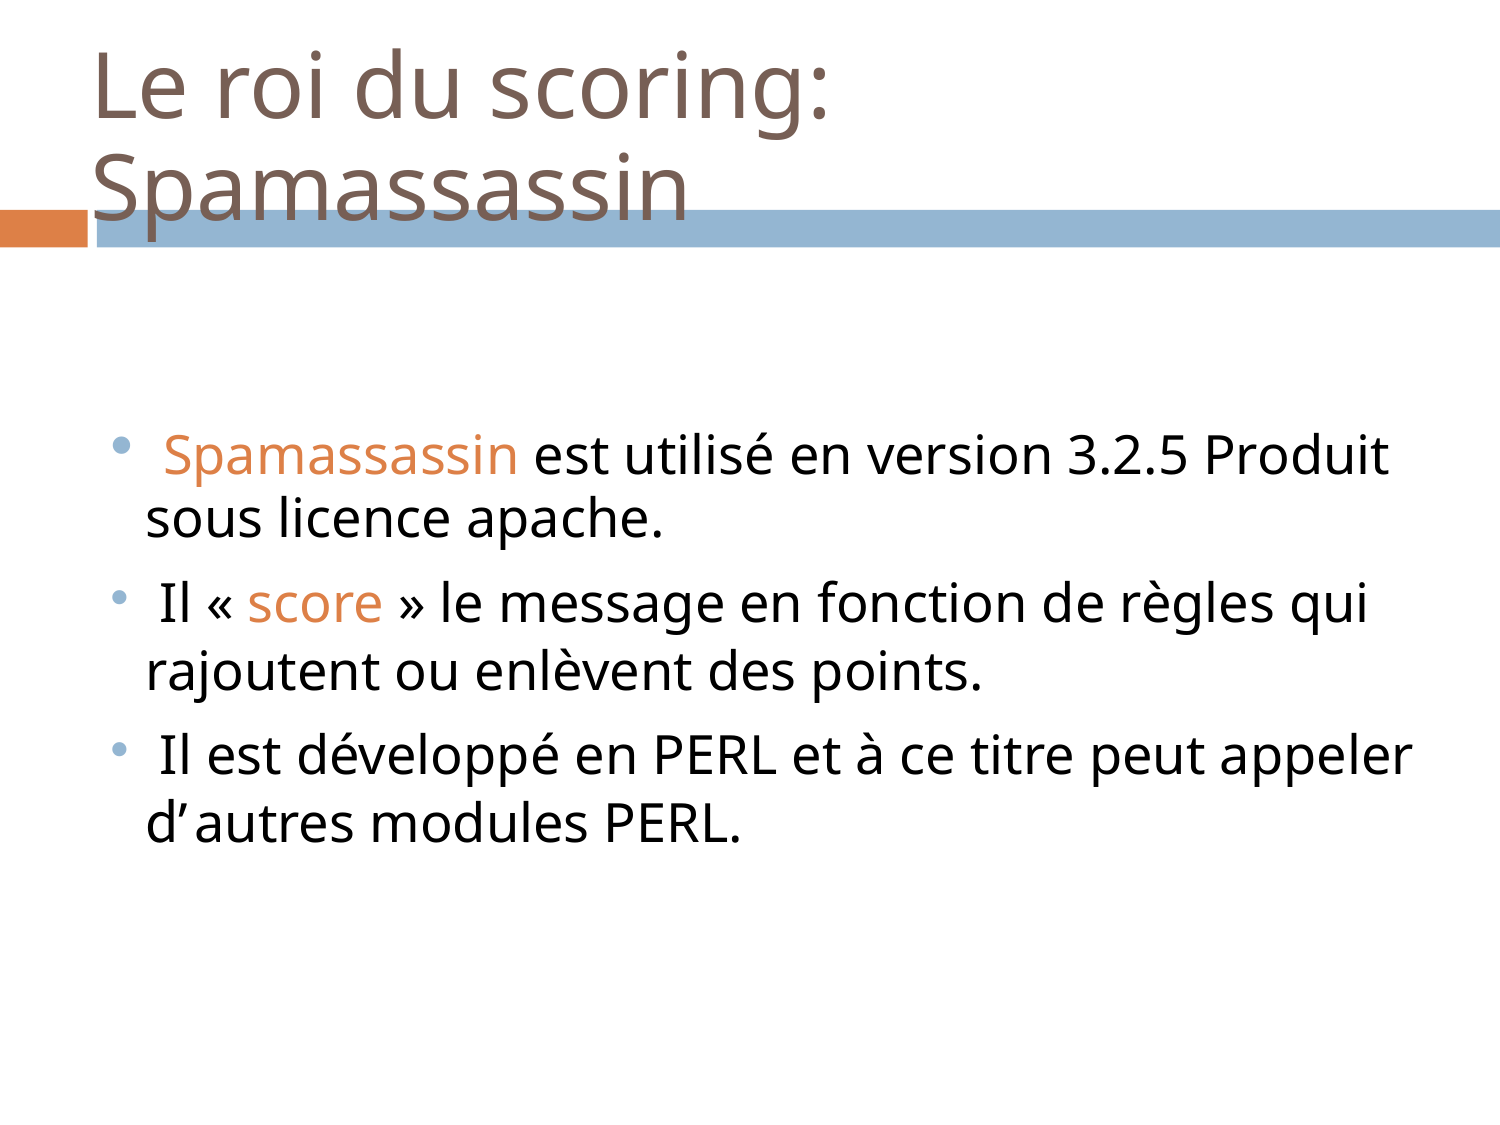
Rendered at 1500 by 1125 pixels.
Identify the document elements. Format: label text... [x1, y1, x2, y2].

subtitle Spamassassin est utilisé en version 3.2.5 Produit sous licence apache. Il « score » le message en fonction de règles qui rajoutent ou enlèvent des points. Il est développé en PERL et à ce titre peut appeler d’autres modules PERL. [75, 153, 1426, 1114]
title Le roi du scoring: Spamassassin [75, 24, 1453, 253]
